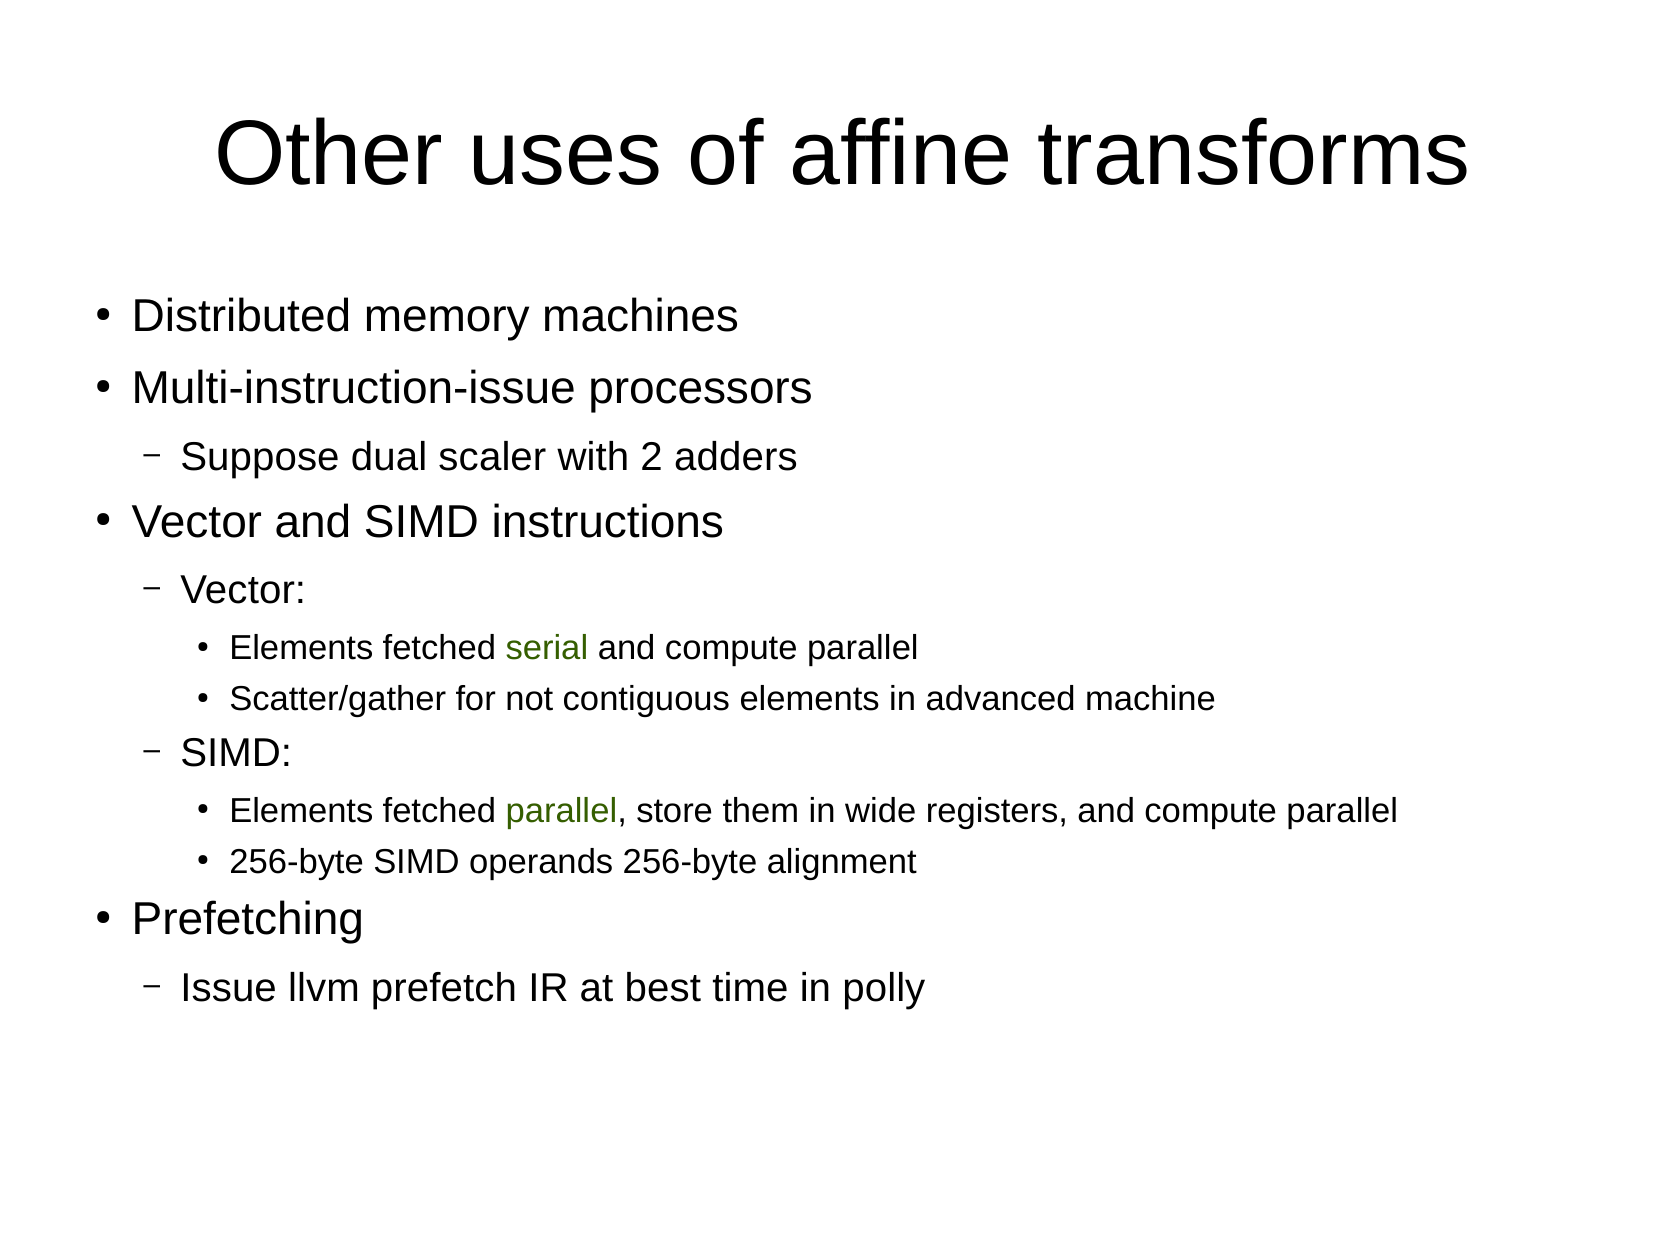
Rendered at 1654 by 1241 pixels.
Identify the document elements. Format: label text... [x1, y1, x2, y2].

title Other uses of affine transforms [82, 49, 1571, 257]
list Distributed memory machines Multi-instruction-issue processors Suppose dual scaler with 2 adders Vector and SIMD instructions Vector: Elements fetched serial and compute parallel Scatter/gather for not contiguous elements in advanced machine SIMD: Elements fetched parallel, store them in wide registers, and compute parallel 256-byte SIMD operands 256-byte alignment Prefetching Issue llvm prefetch IR at best time in polly [82, 290, 1538, 1010]
